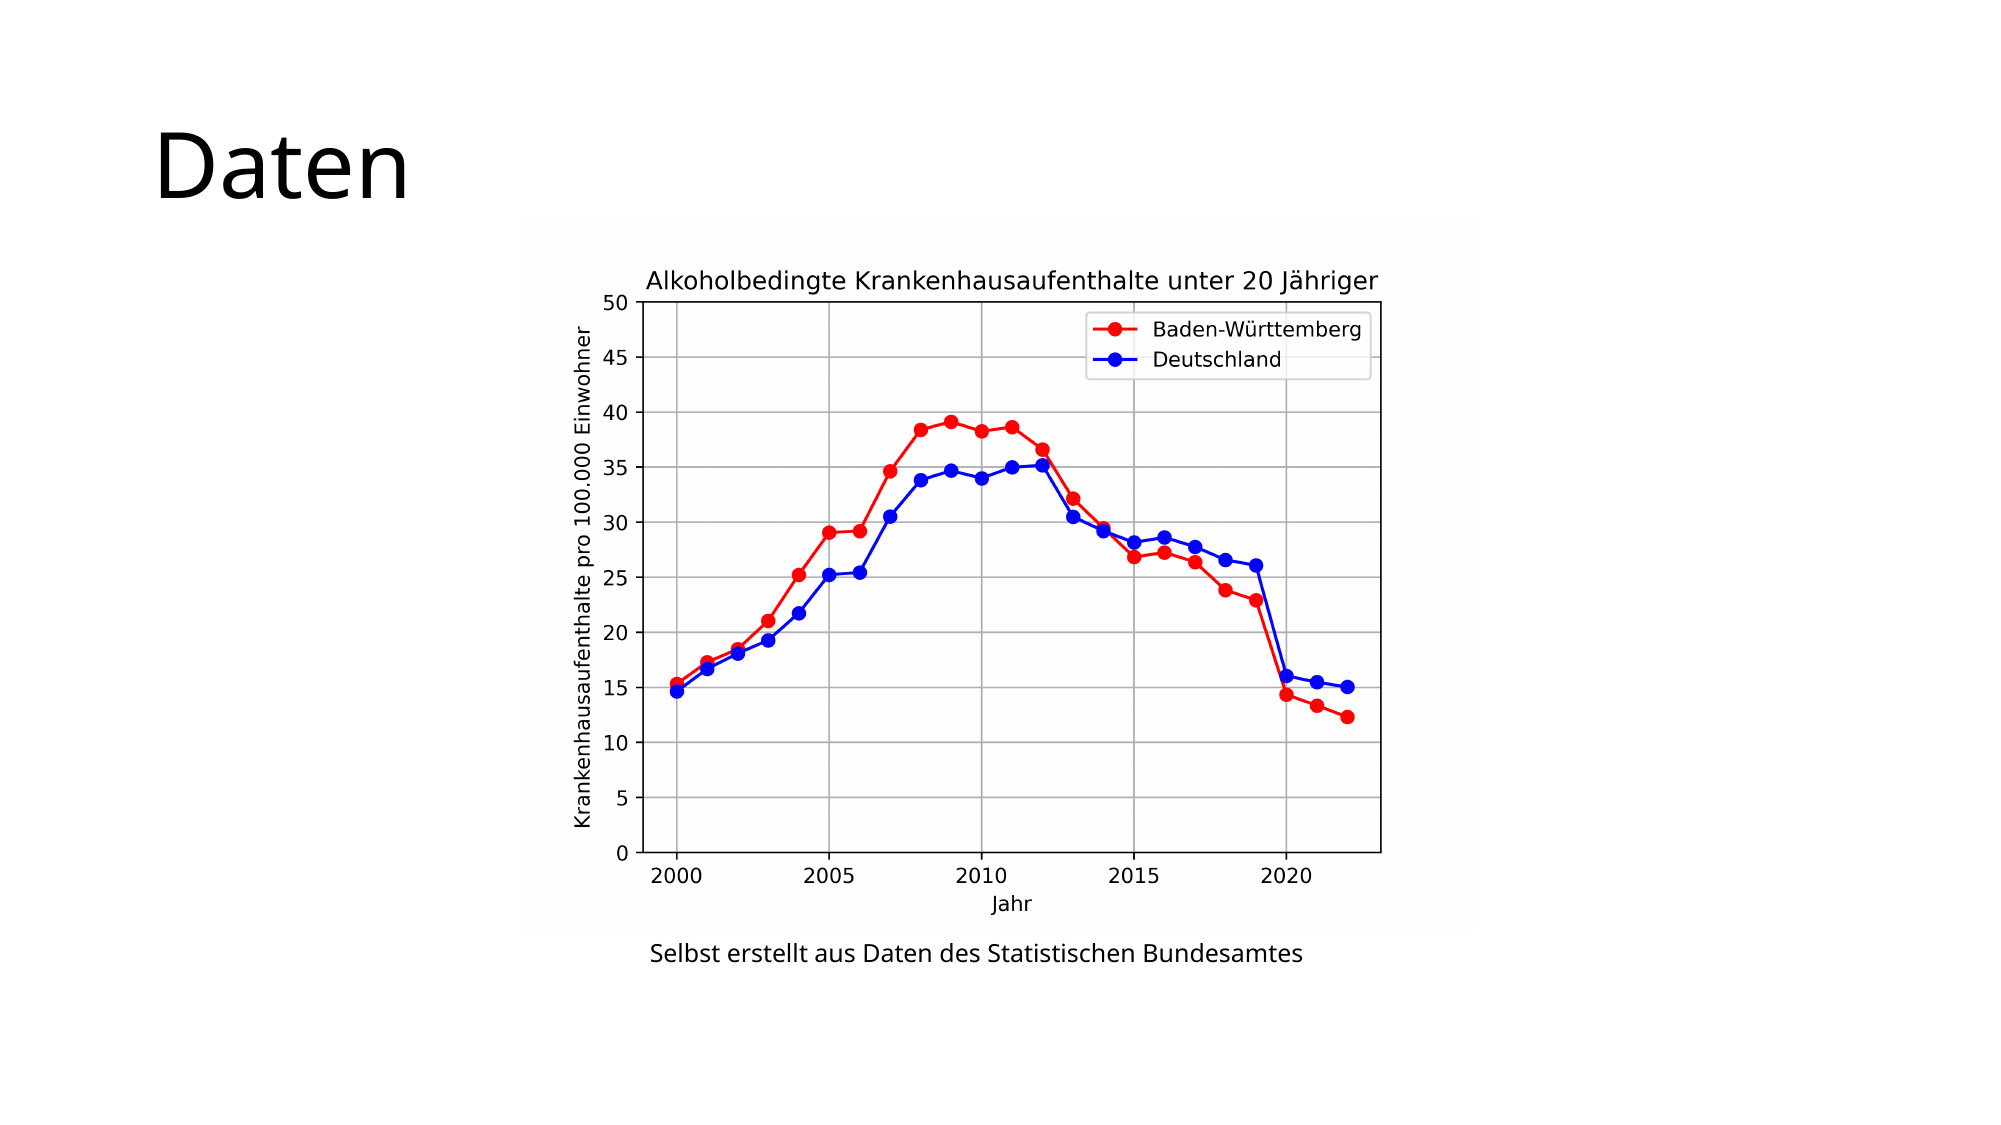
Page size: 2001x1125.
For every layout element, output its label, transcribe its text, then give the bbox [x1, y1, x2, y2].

picture [524, 216, 1476, 931]
text_box Selbst erstellt aus Daten des Statistischen Bundesamtes [594, 930, 1360, 976]
title Daten [137, 59, 1863, 278]
